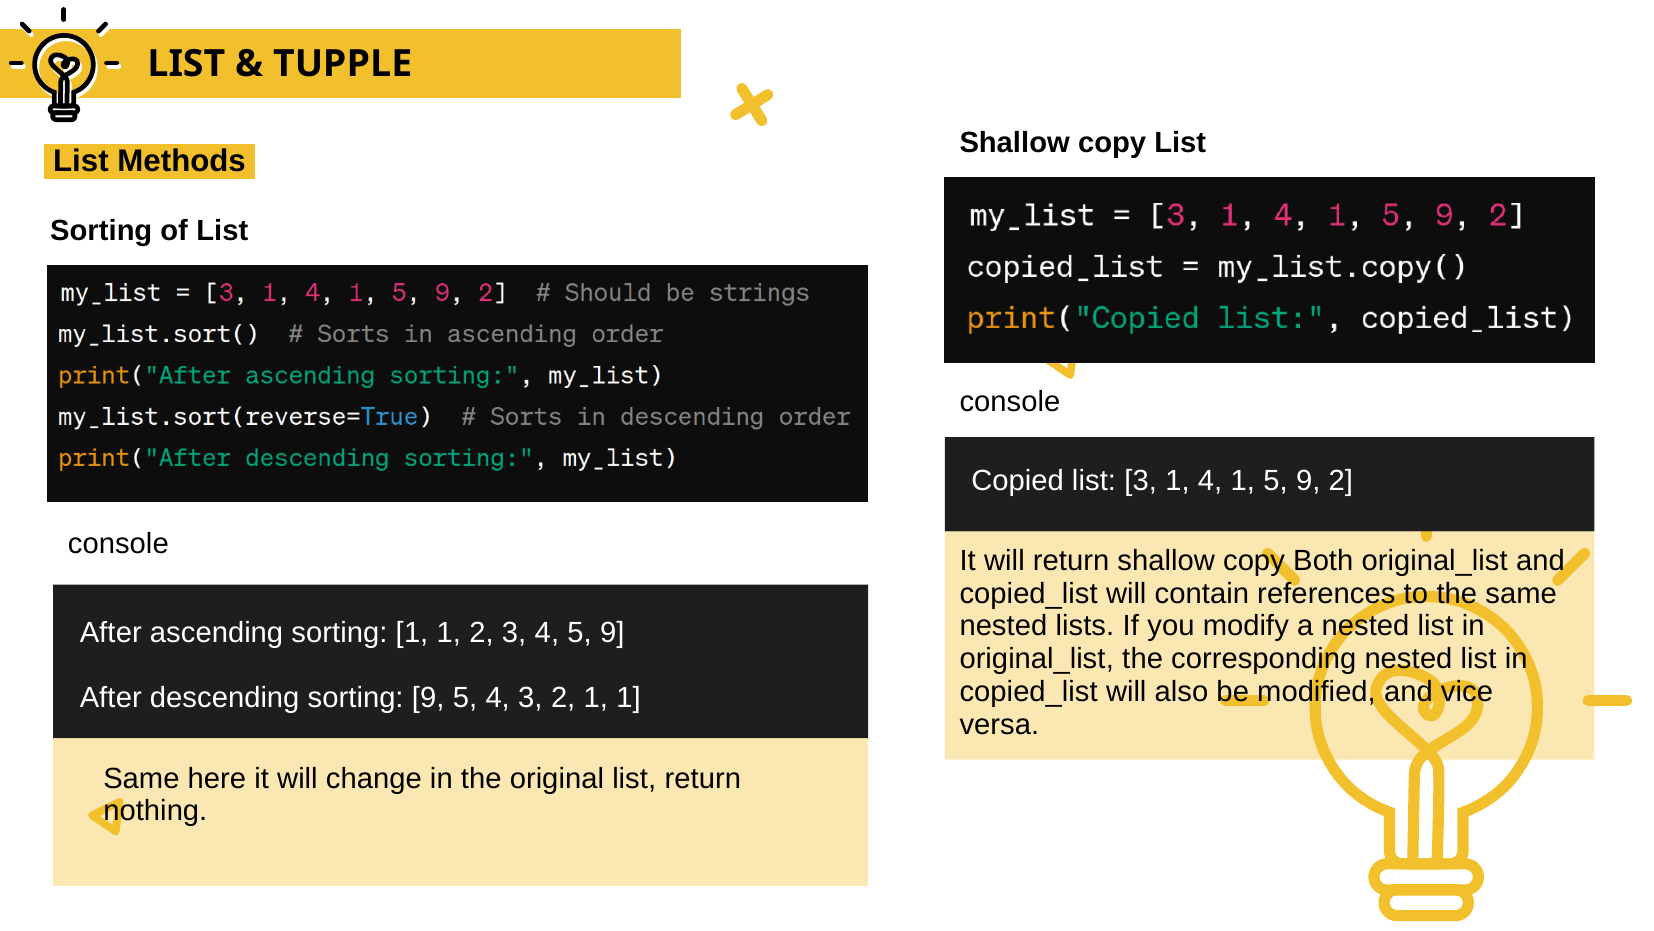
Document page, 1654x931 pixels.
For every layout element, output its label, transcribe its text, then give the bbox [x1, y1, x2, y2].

picture [944, 177, 1595, 363]
text_box After ascending sorting: [1, 1, 2, 3, 4, 5, 9] After descending sorting: [9, 5, 4, 3, 2, 1, 1] [64, 608, 680, 738]
picture [47, 265, 868, 502]
text_box It will return shallow copy Both original_list and copied_list will contain references to the same nested lists. If you modify a nested list in original_list, the corresponding nested list in copied_list will also be modified, and vice versa. [944, 536, 1595, 748]
text_box Copied list: [3, 1, 4, 1, 5, 9, 2] [956, 456, 1571, 531]
text_box [944, 437, 1595, 536]
text_box List Methods [29, 136, 650, 186]
text_box Sorting of List [35, 206, 656, 255]
text_box console [944, 377, 1270, 426]
text_box Shallow copy List [944, 118, 1565, 166]
text_box console [53, 519, 378, 568]
text_box [53, 584, 869, 886]
text_box [944, 748, 1595, 760]
title LIST & TUPPLE [147, 0, 785, 137]
text_box Same here it will change in the original list, return nothing. [88, 754, 798, 868]
